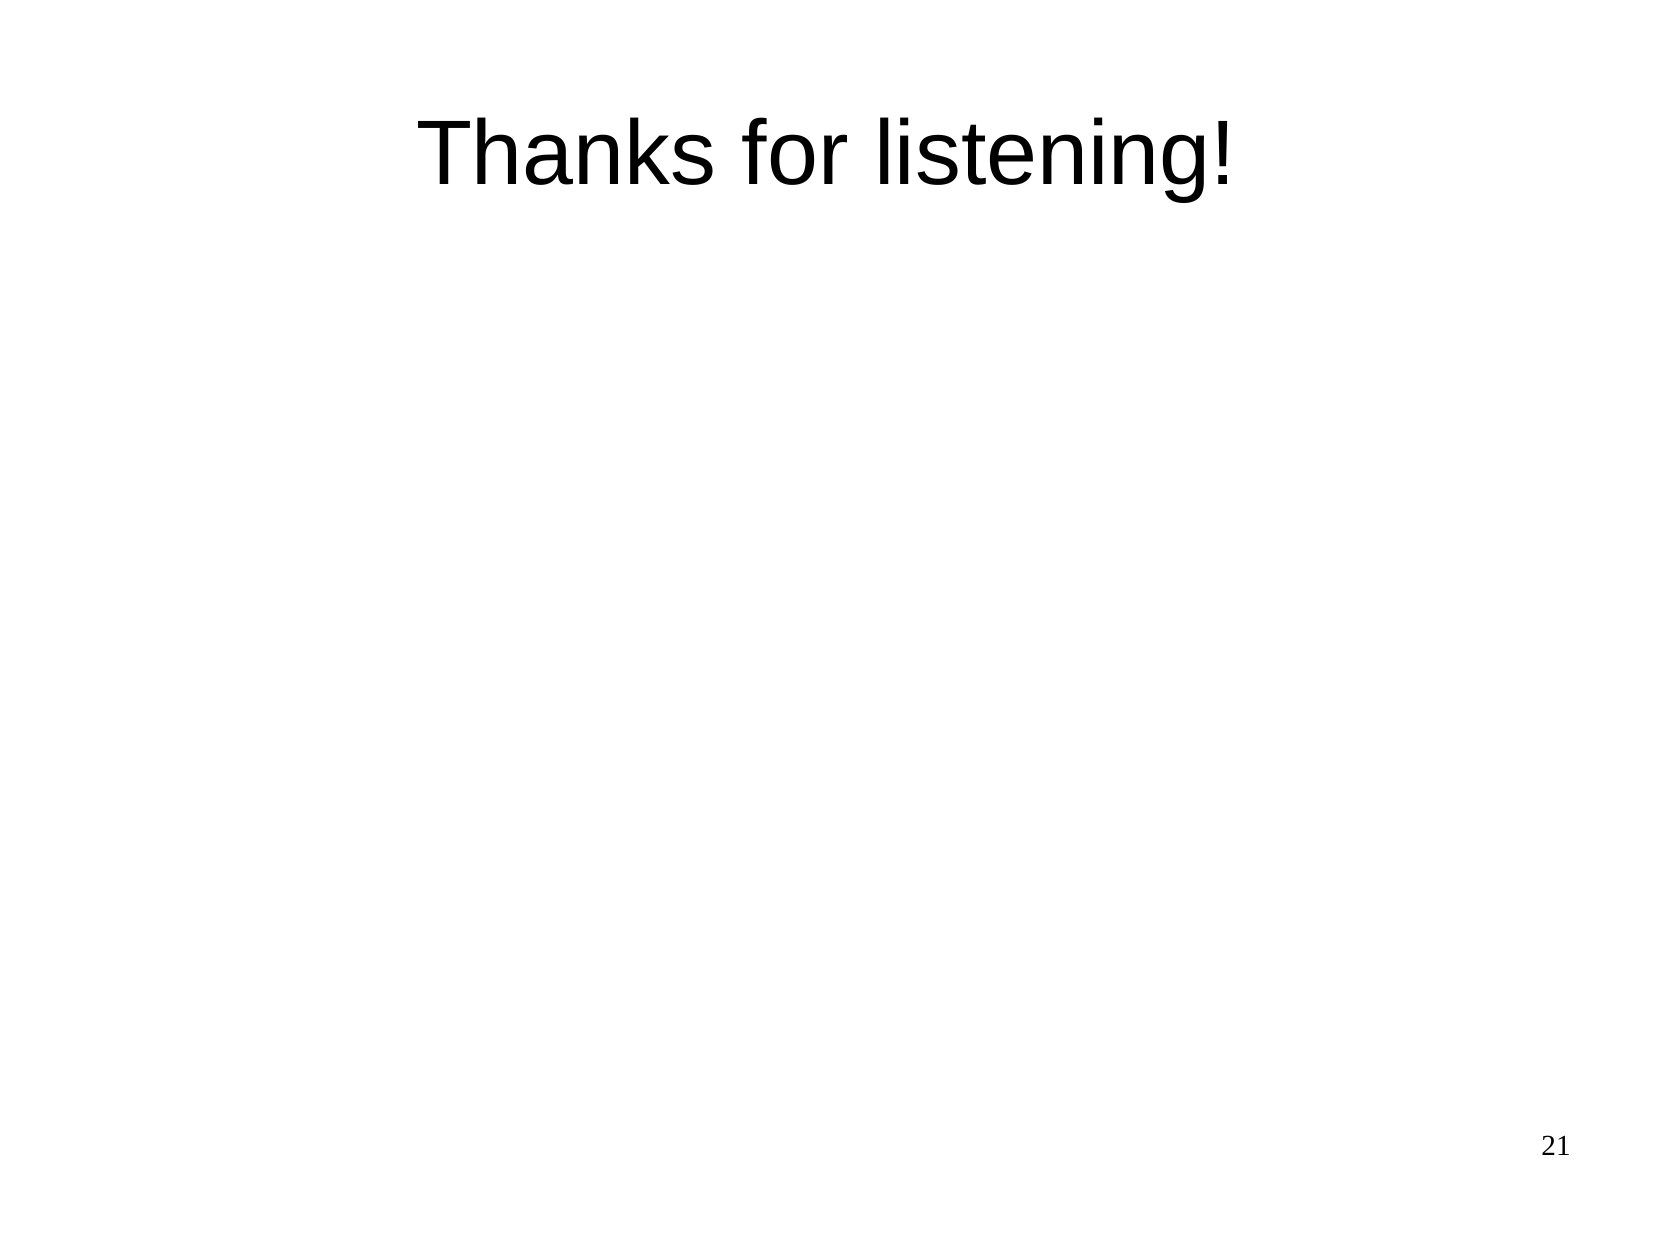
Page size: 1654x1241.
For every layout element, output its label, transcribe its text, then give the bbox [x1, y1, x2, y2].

title Thanks for listening! [82, 49, 1571, 257]
